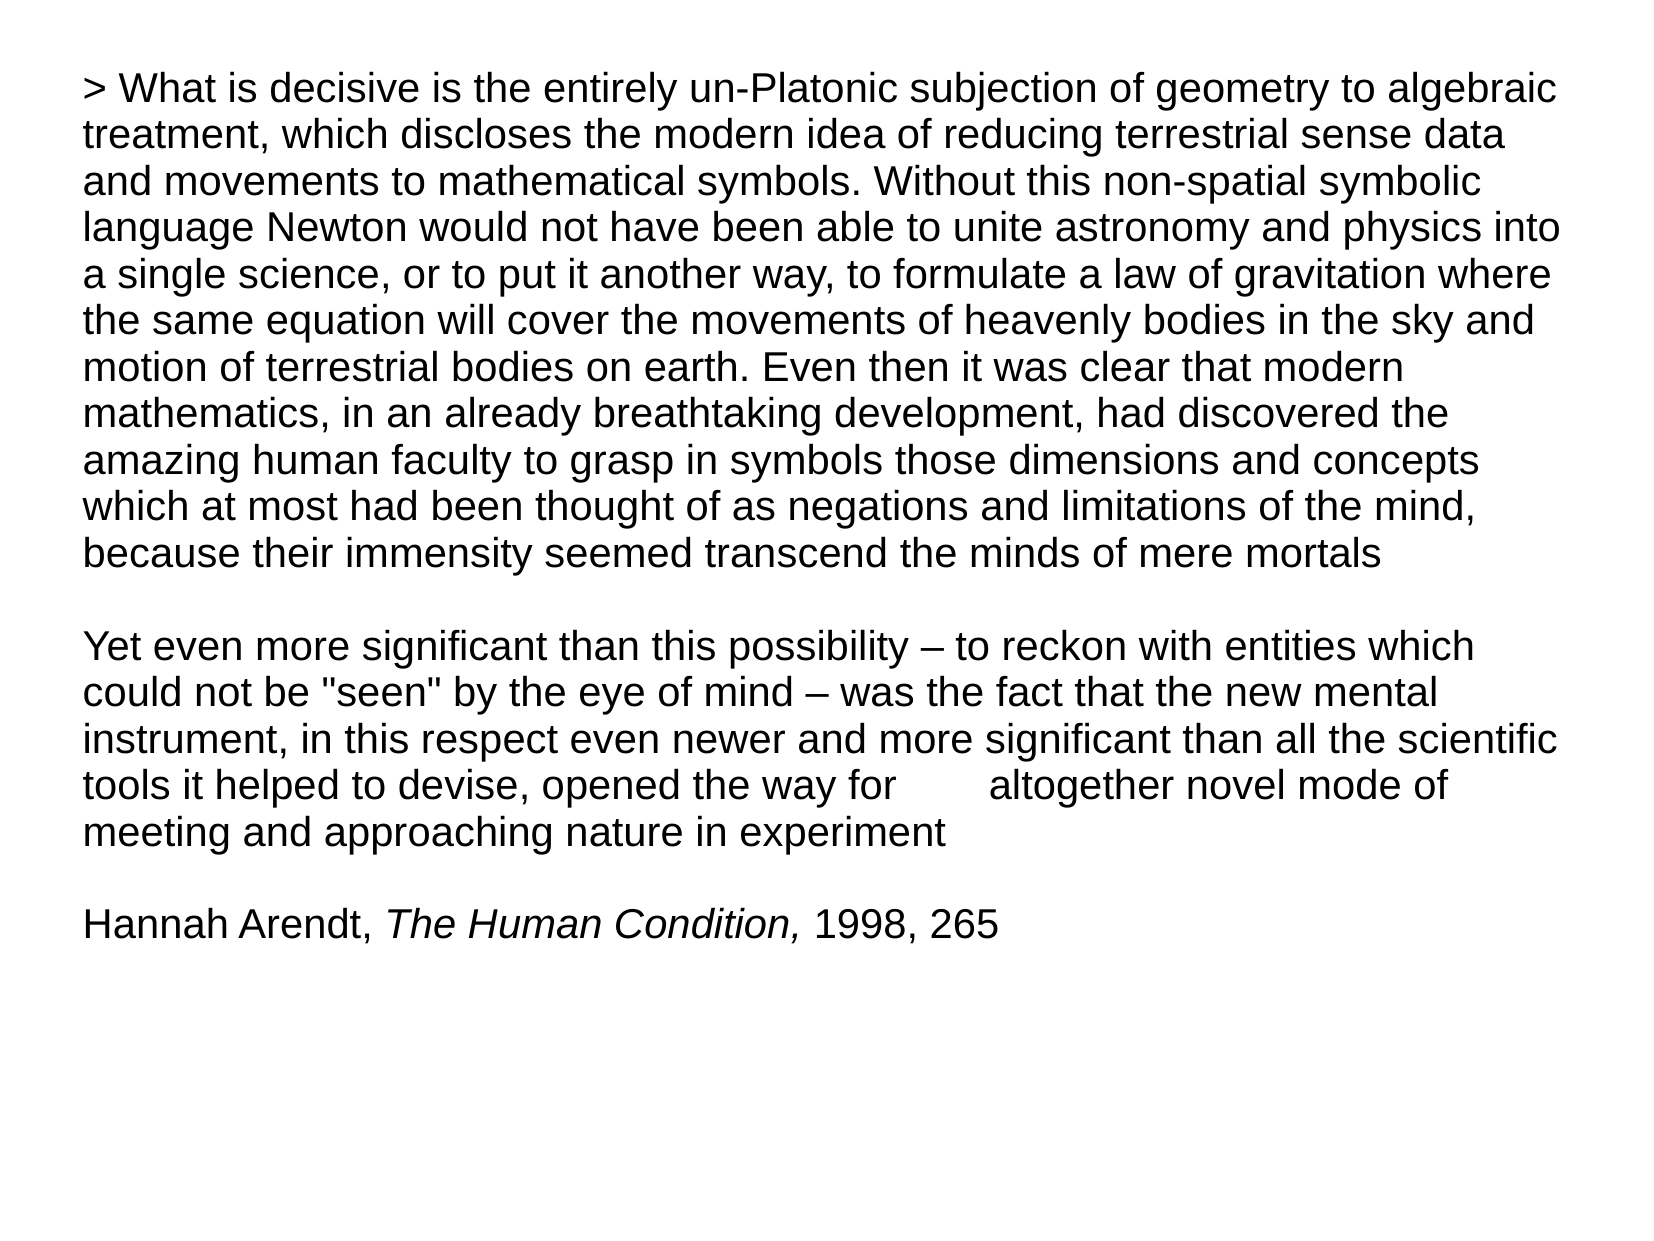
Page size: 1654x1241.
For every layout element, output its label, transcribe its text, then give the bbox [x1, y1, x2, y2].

subtitle > What is decisive is the entirely un-Platonic subjection of geometry to algebraic treatment, which discloses the modern idea of reducing terrestrial sense data and movements to mathematical symbols. Without this non-spatial symbolic language Newton would not have been able to unite astronomy and physics into a single science, or to put it another way, to formulate a law of gravitation where the same equation will cover the movements of heavenly bodies in the sky and motion of terrestrial bodies on earth. Even then it was clear that modern mathematics, in an already breathtaking development, had discovered the amazing human faculty to grasp in symbols those dimensions and concepts which at most had been thought of as negations and limitations of the mind, because their immensity seemed transcend the minds of mere mortals Yet even more significant than this possibility – to reckon with entities which could not be "seen" by the eye of mind – was the fact that the new mental instrument, in this respect even newer and more significant than all the scientific tools it helped to devise, opened the way for altogether novel mode of meeting and approaching nature in experiment Hannah Arendt, The Human Condition, 1998, 265 [82, 49, 1571, 1010]
